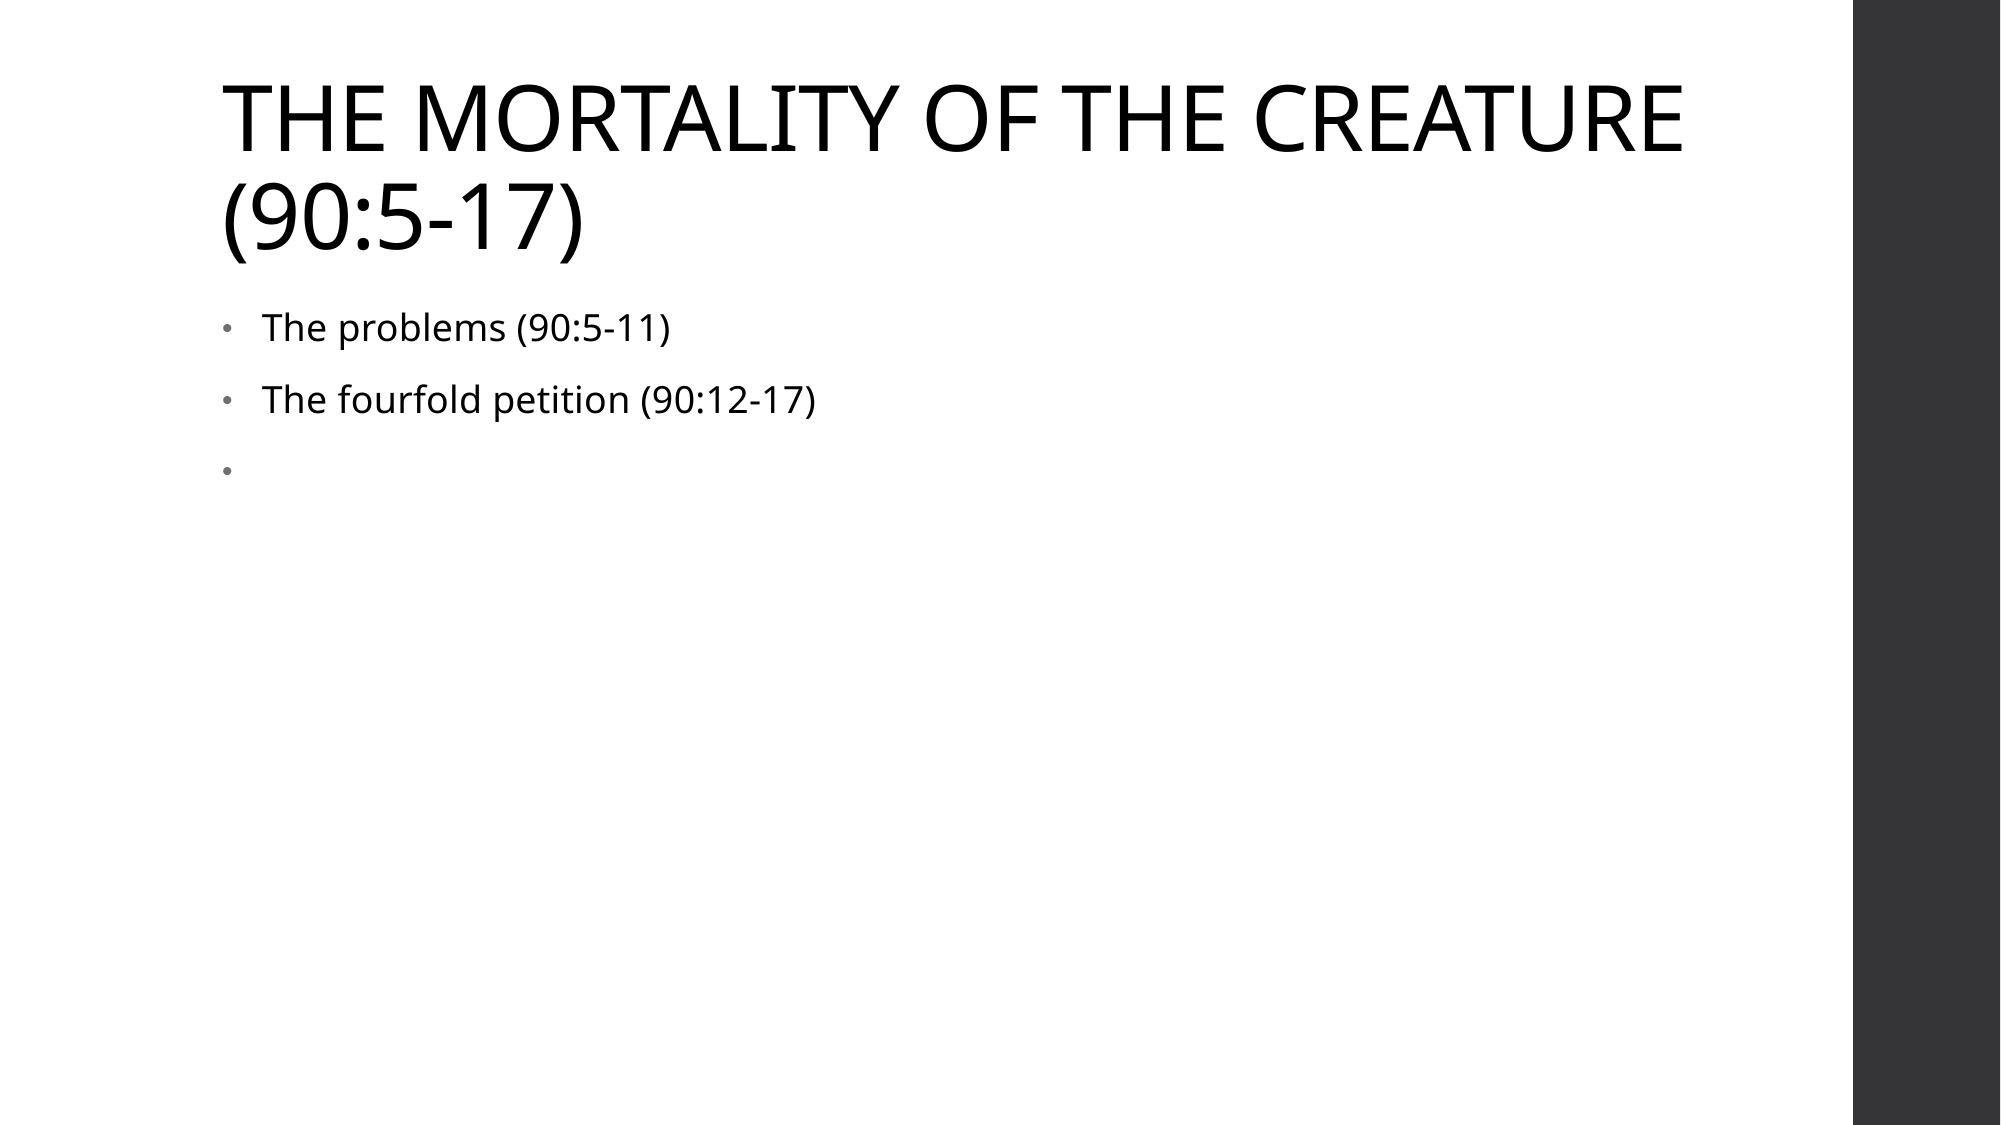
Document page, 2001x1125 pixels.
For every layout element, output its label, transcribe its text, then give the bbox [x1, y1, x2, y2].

list The problems (90:5-11) The fourfold petition (90:12-17) [206, 299, 1617, 1014]
title THE MORTALITY OF THE CREATURE (90:5-17) [206, 60, 1797, 278]
